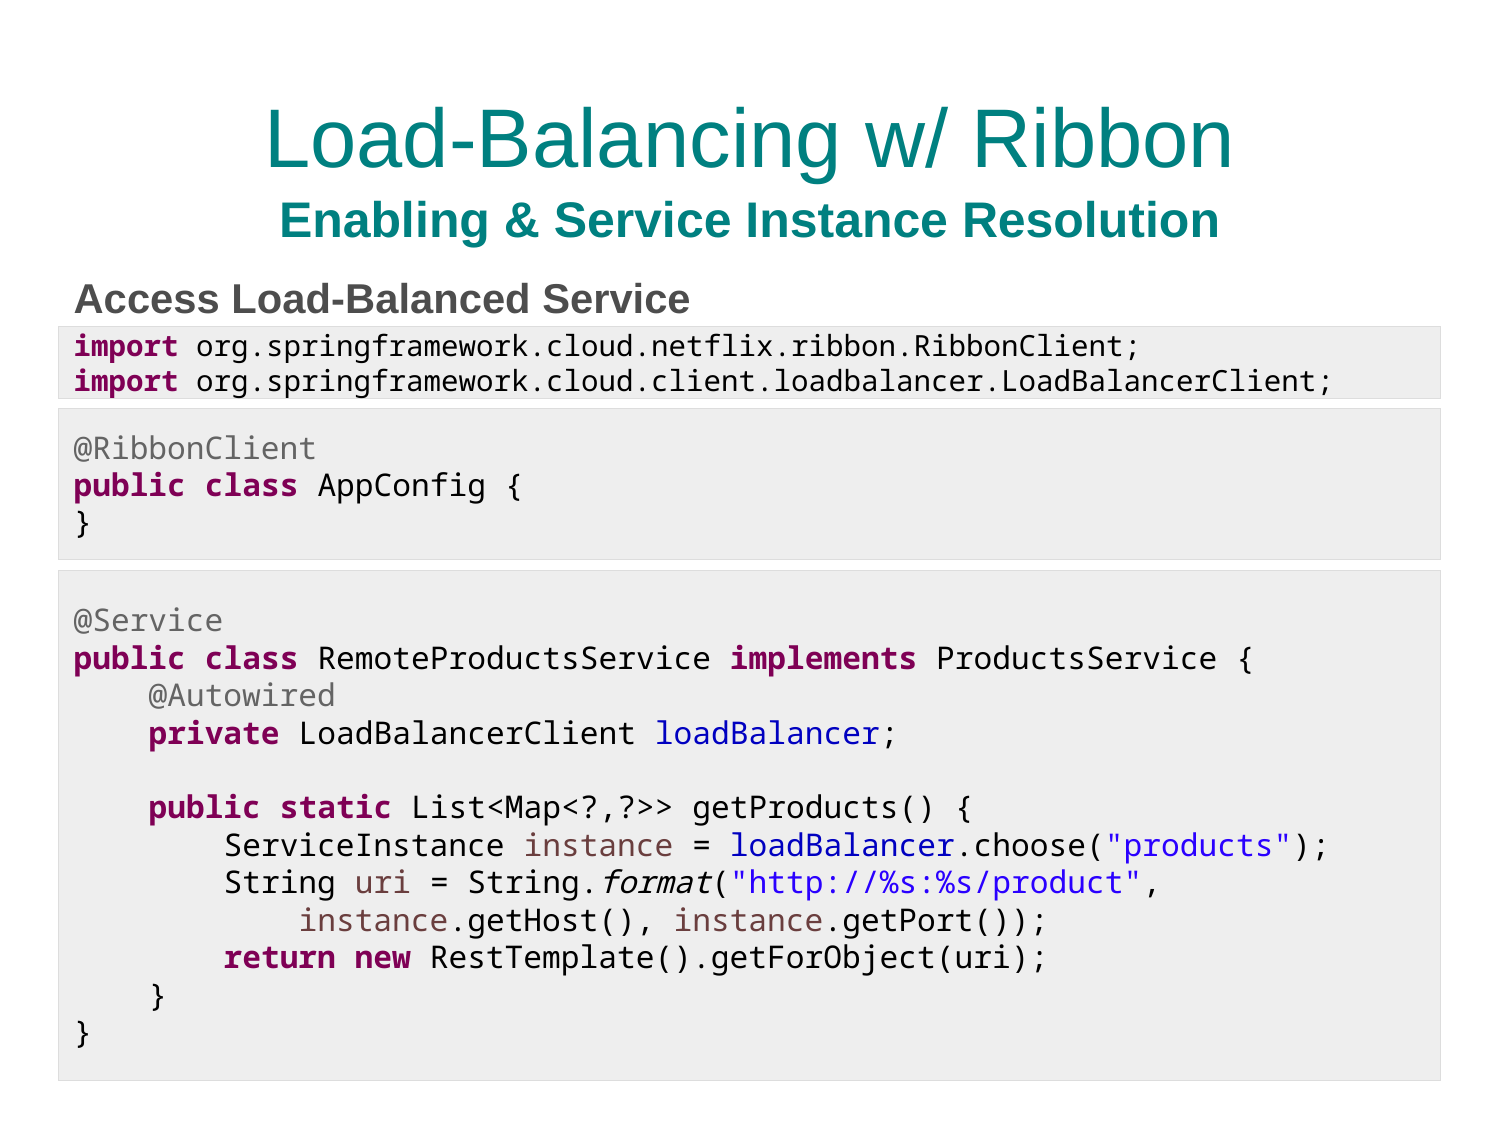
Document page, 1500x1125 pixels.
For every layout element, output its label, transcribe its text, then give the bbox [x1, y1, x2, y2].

text_box Enabling & Service Instance Resolution [0, 180, 1500, 255]
title Load-Balancing w/ Ribbon [75, 44, 1425, 180]
text_box import org.springframework.cloud.netflix.ribbon.RibbonClient; import org.springframework.cloud.client.loadbalancer.LoadBalancerClient; [58, 326, 1441, 399]
text_box @Service public class RemoteProductsService implements ProductsService { @Autowired private LoadBalancerClient loadBalancer; public static List<Map<?,?>> getProducts() { ServiceInstance instance = loadBalancer.choose("products"); String uri = String.format("http://%s:%s/product", instance.getHost(), instance.getPort()); return new RestTemplate().getForObject(uri); } } [58, 570, 1441, 1081]
text_box @RibbonClient public class AppConfig { } [58, 408, 1441, 560]
text_box Access Load-Balanced Service [58, 264, 1276, 344]
